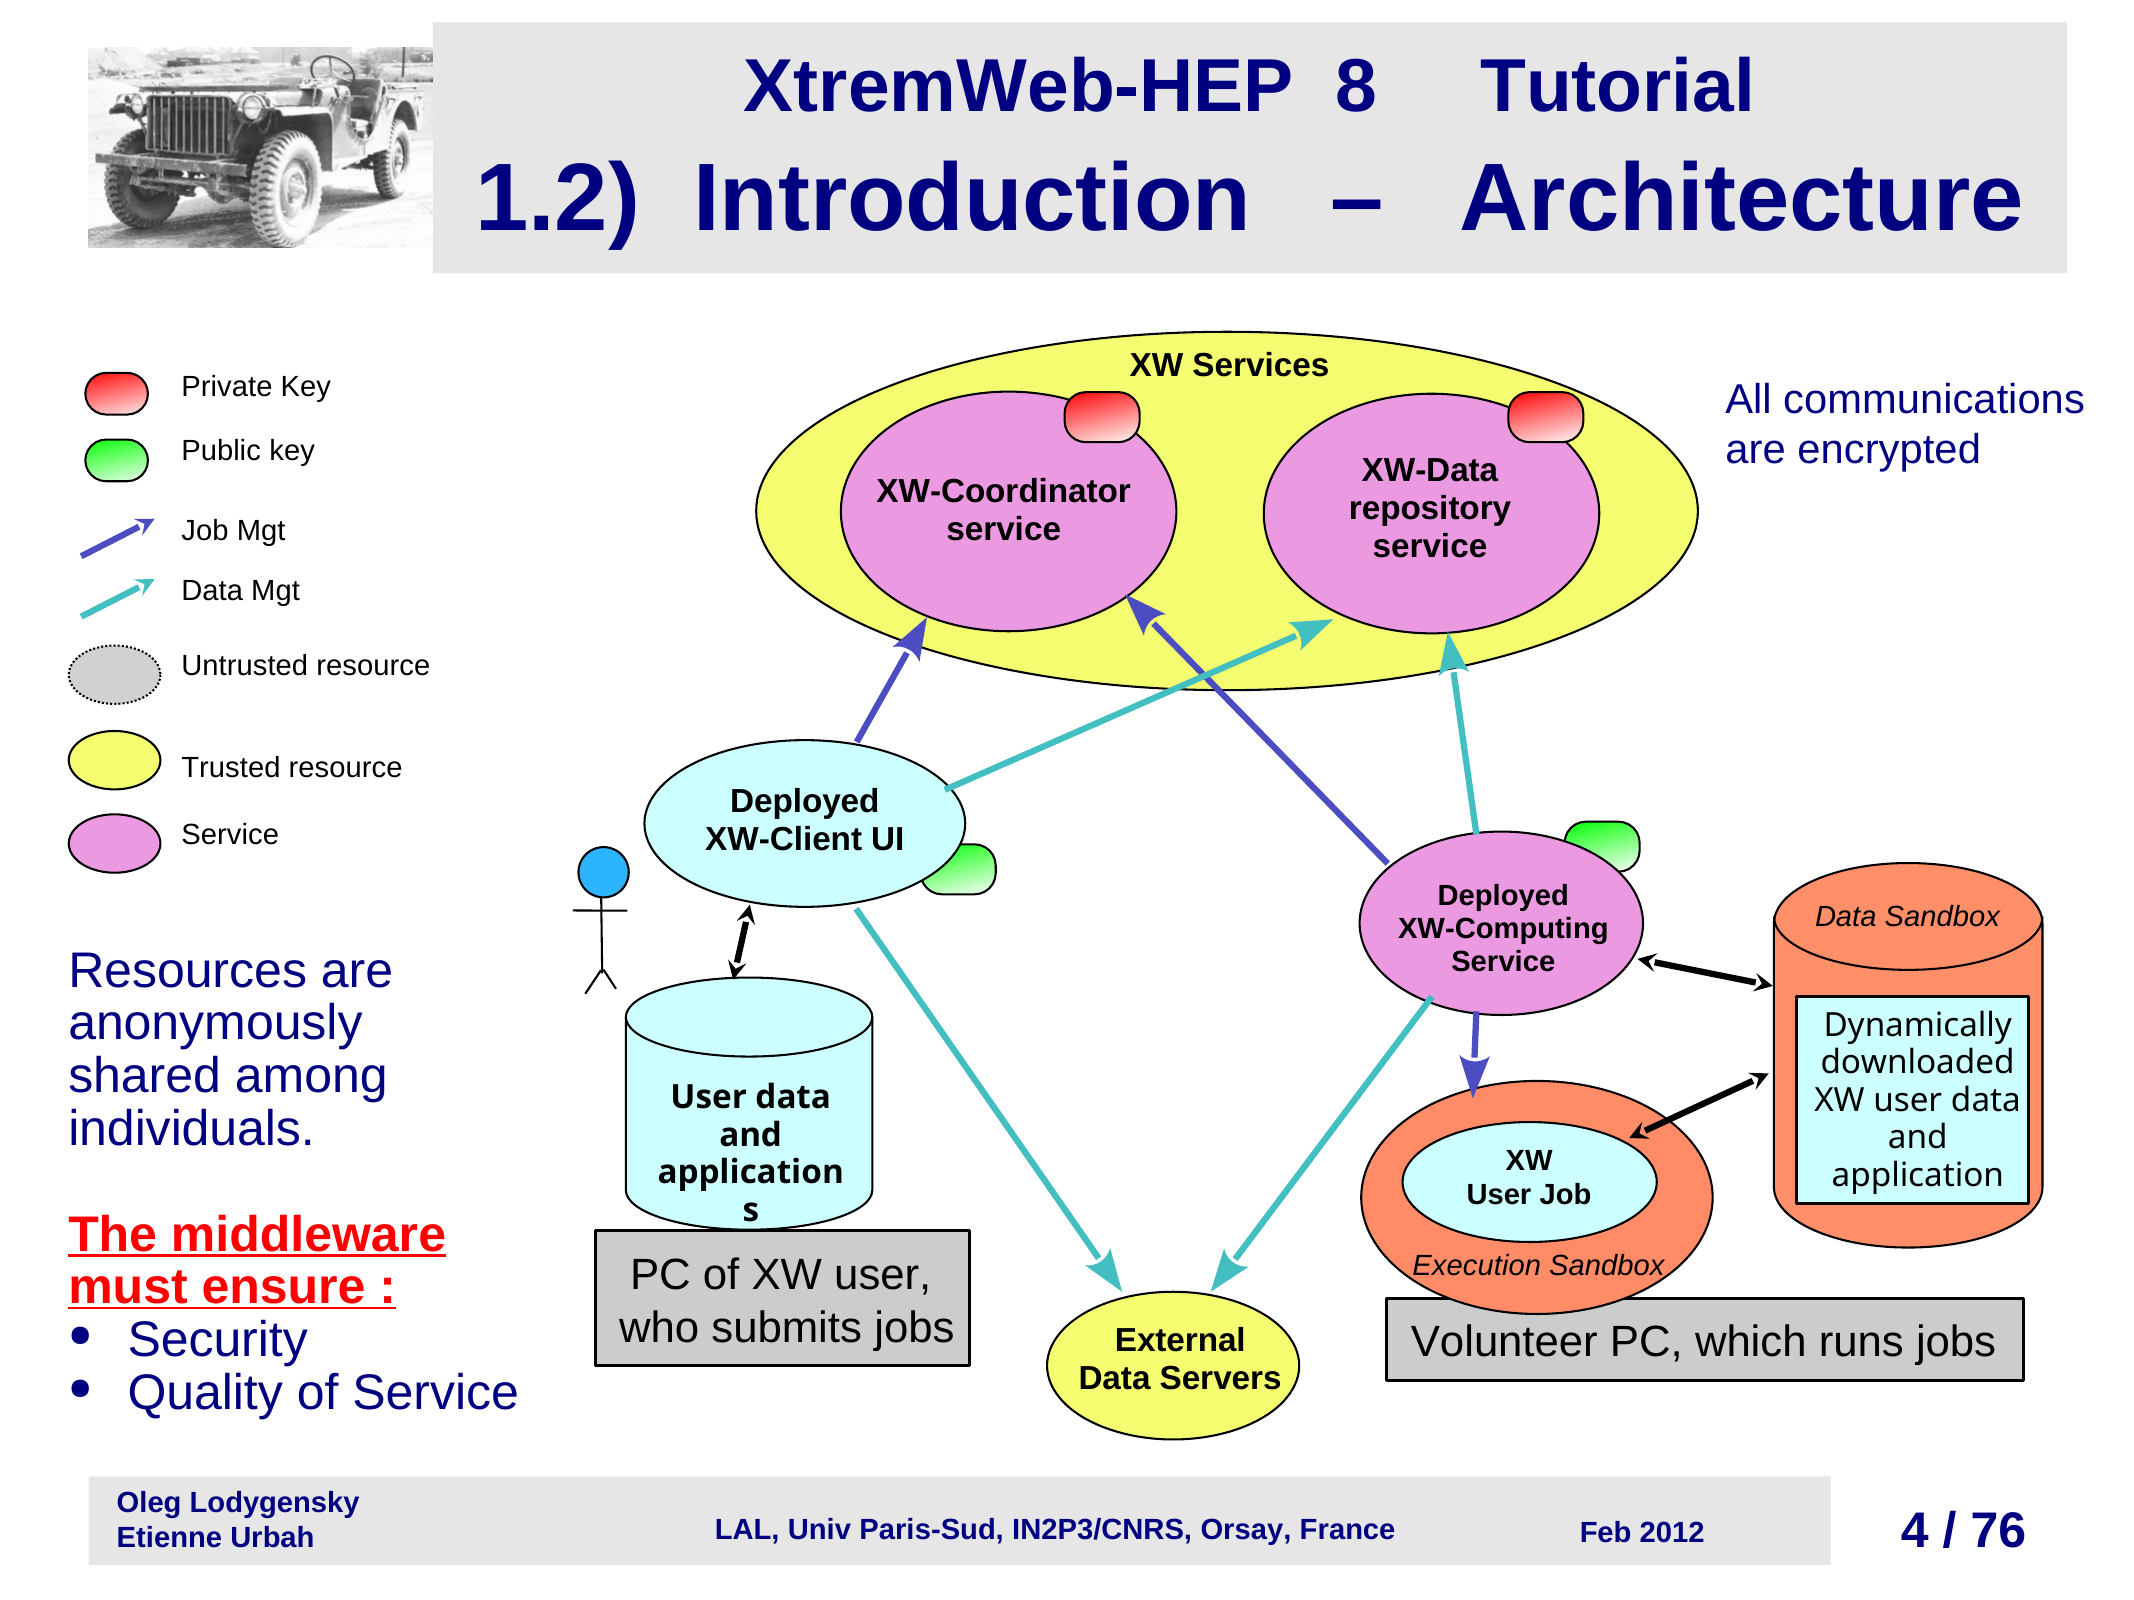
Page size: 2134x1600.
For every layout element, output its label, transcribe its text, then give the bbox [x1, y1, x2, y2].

text_box [1359, 821, 1644, 978]
text_box [626, 977, 873, 1055]
text_box [1773, 924, 2043, 1248]
text_box [756, 331, 1698, 691]
text_box XW User Job [1439, 1144, 1619, 1220]
text_box [1072, 1291, 1274, 1321]
text_box [1404, 990, 1599, 1015]
text_box [1183, 680, 1214, 691]
text_box [85, 439, 148, 482]
text_box [68, 645, 161, 704]
text_box Volunteer PC, which runs jobs [1386, 1298, 2024, 1381]
text_box [68, 730, 161, 790]
text_box Dynamically downloaded XW user data and application [1796, 996, 2029, 1204]
text_box [1434, 1292, 1640, 1314]
text_box XW-Coordinator service [856, 472, 1152, 575]
text_box Job Mgt [172, 510, 316, 561]
text_box Deployed XW-Client UI [688, 782, 922, 870]
text_box Trusted resource [172, 748, 416, 832]
text_box Data Mgt [172, 571, 337, 622]
text_box [1809, 950, 2008, 968]
text_box Public key [172, 431, 348, 482]
text_box [644, 740, 996, 907]
text_box Data Sandbox [1801, 891, 2023, 950]
text_box Untrusted resource [172, 646, 462, 697]
text_box Deployed XW-Computing Service [1387, 878, 1620, 990]
text_box [1361, 1080, 1713, 1240]
text_box [1774, 863, 2022, 946]
title 1.2) Introduction – Architecture [442, 118, 2067, 266]
text_box Service [172, 815, 308, 866]
text_box [578, 847, 629, 898]
text_box External Data Servers [1061, 1321, 1300, 1422]
text_box [625, 1023, 873, 1230]
text_box All communications are encrypted [1716, 372, 2100, 531]
text_box Private Key [172, 367, 358, 418]
text_box [1091, 1422, 1255, 1440]
text_box [1047, 1331, 1061, 1400]
text_box Resources are anonymously shared among individuals. The middleware must ensure : Security Quality of Service [59, 944, 532, 1421]
text_box [2023, 892, 2042, 942]
text_box [85, 372, 148, 415]
picture [88, 47, 433, 248]
text_box Execution Sandbox [1373, 1240, 1713, 1292]
text_box XW-Data repository service [1311, 451, 1549, 577]
text_box [68, 814, 161, 873]
text_box XW Services [1110, 346, 1349, 399]
text_box User data and applications [634, 1074, 872, 1202]
text_box PC of XW user, who submits jobs [595, 1230, 970, 1366]
